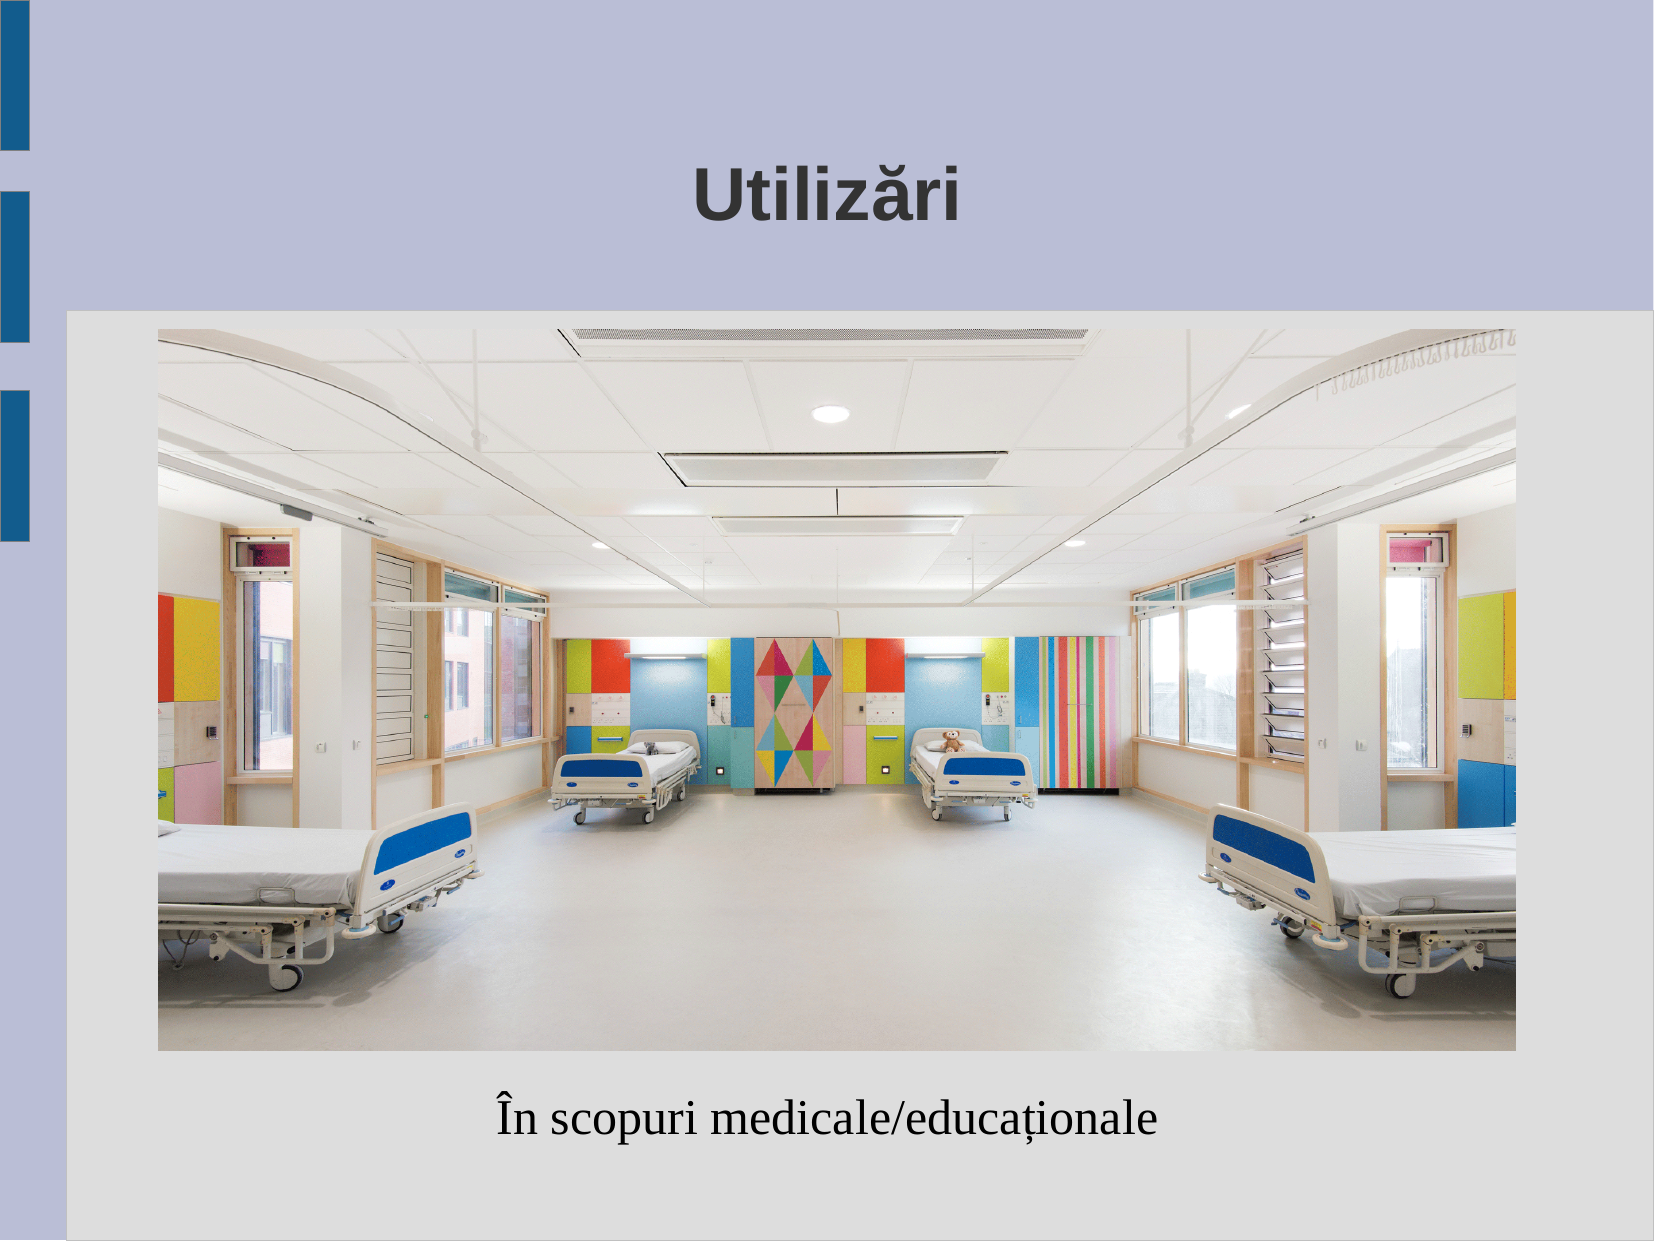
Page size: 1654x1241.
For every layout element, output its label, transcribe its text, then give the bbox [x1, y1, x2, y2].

picture [158, 329, 1516, 1051]
subtitle În scopuri medicale/educaționale [121, 1065, 1534, 1172]
title Utilizări [121, 91, 1534, 299]
